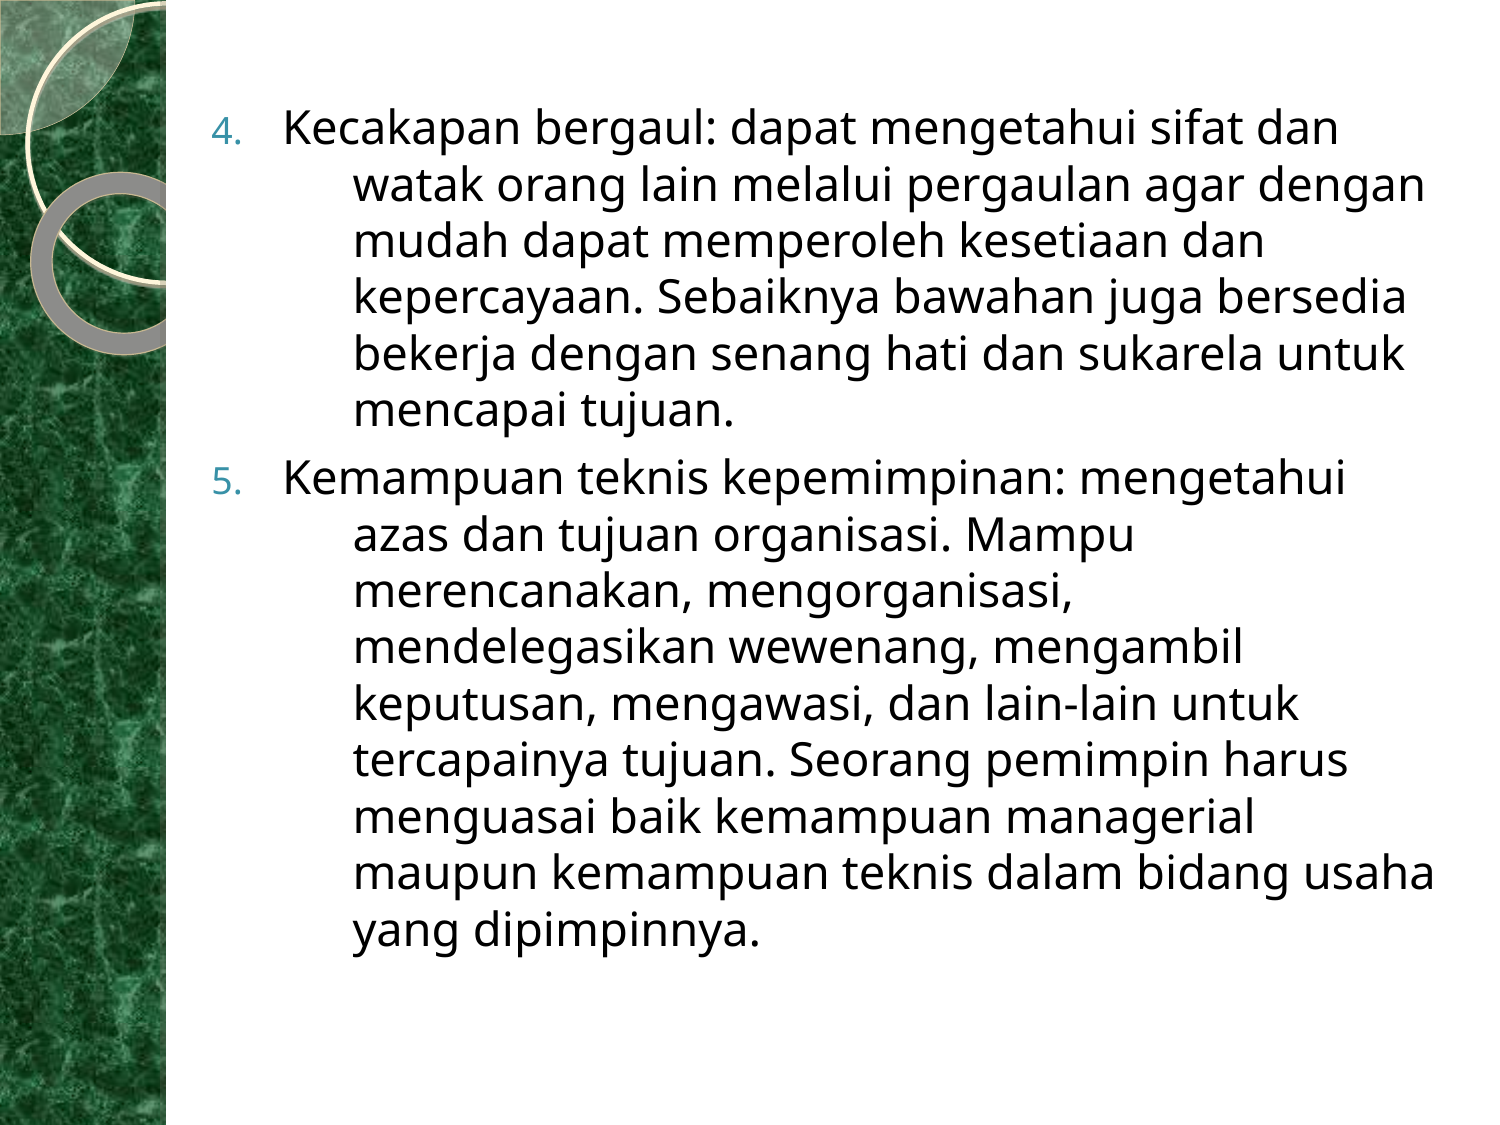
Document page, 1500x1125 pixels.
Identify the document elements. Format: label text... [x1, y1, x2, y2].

list Kecakapan bergaul: dapat mengetahui sifat dan watak orang lain melalui pergaulan agar dengan mudah dapat memperoleh kesetiaan dan kepercayaan. Sebaiknya bawahan juga bersedia bekerja dengan senang hati dan sukarela untuk mencapai tujuan. Kemampuan teknis kepemimpinan: mengetahui azas dan tujuan organisasi. Mampu merencanakan, mengorganisasi, mendelegasikan wewenang, mengambil keputusan, mengawasi, dan lain-lain untuk tercapainya tujuan. Seorang pemimpin harus menguasai baik kemampuan managerial maupun kemampuan teknis dalam bidang usaha yang dipimpinnya. [171, 90, 1466, 1026]
